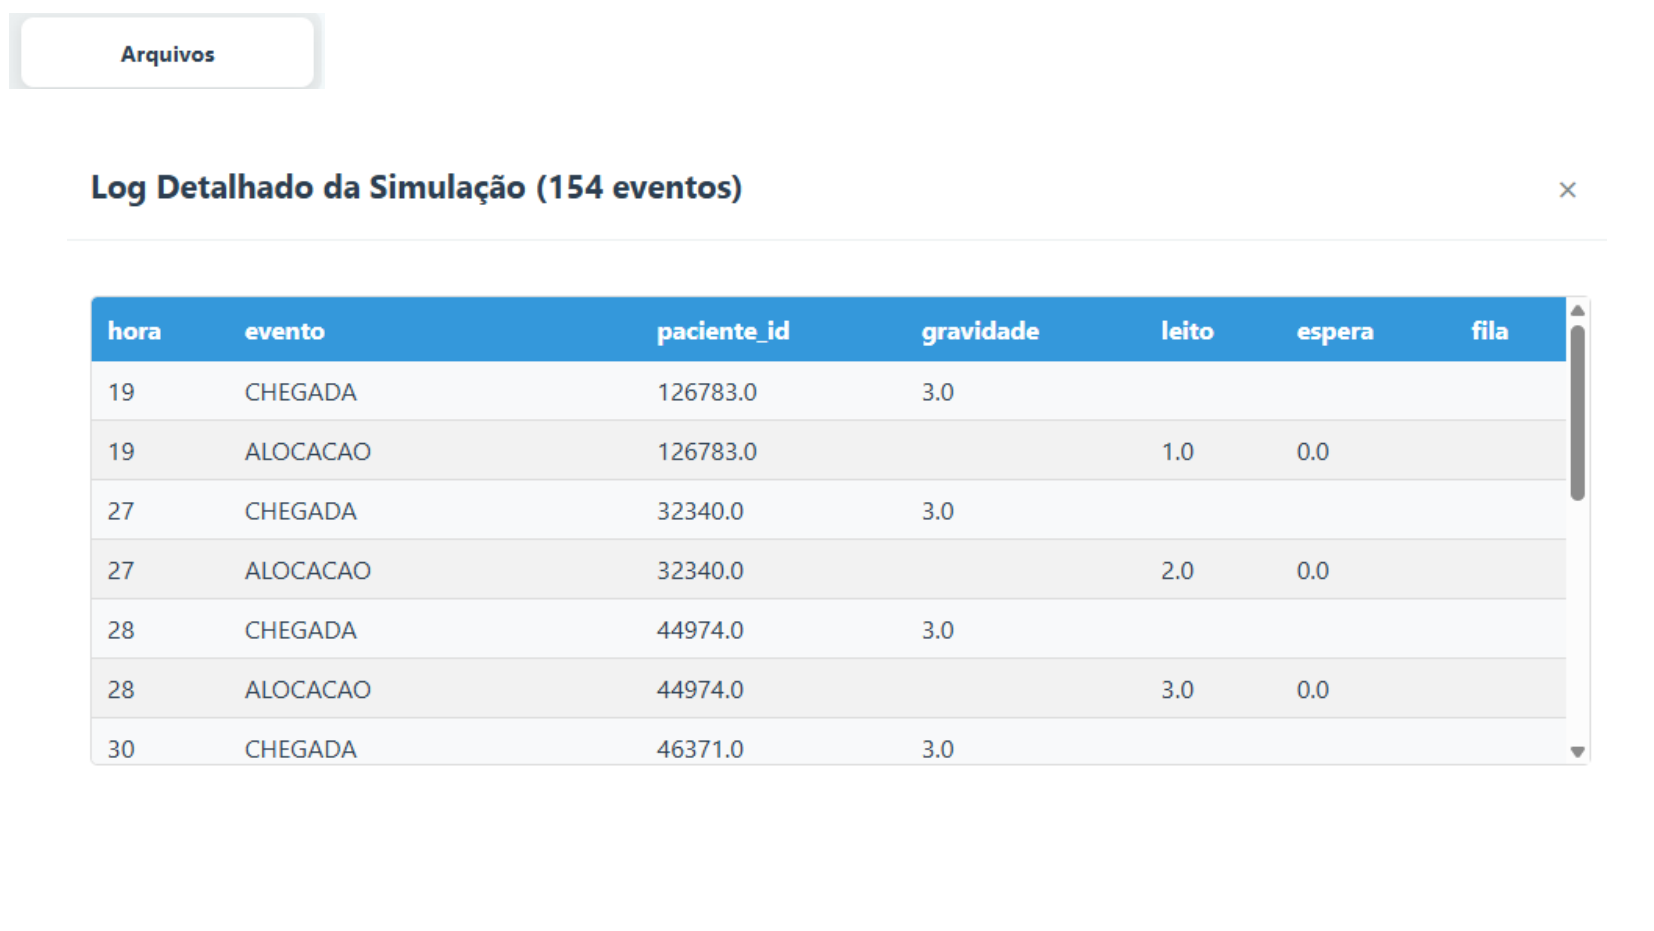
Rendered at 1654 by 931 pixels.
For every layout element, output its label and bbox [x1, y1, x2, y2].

picture [9, 13, 325, 89]
picture [67, 158, 1607, 783]
